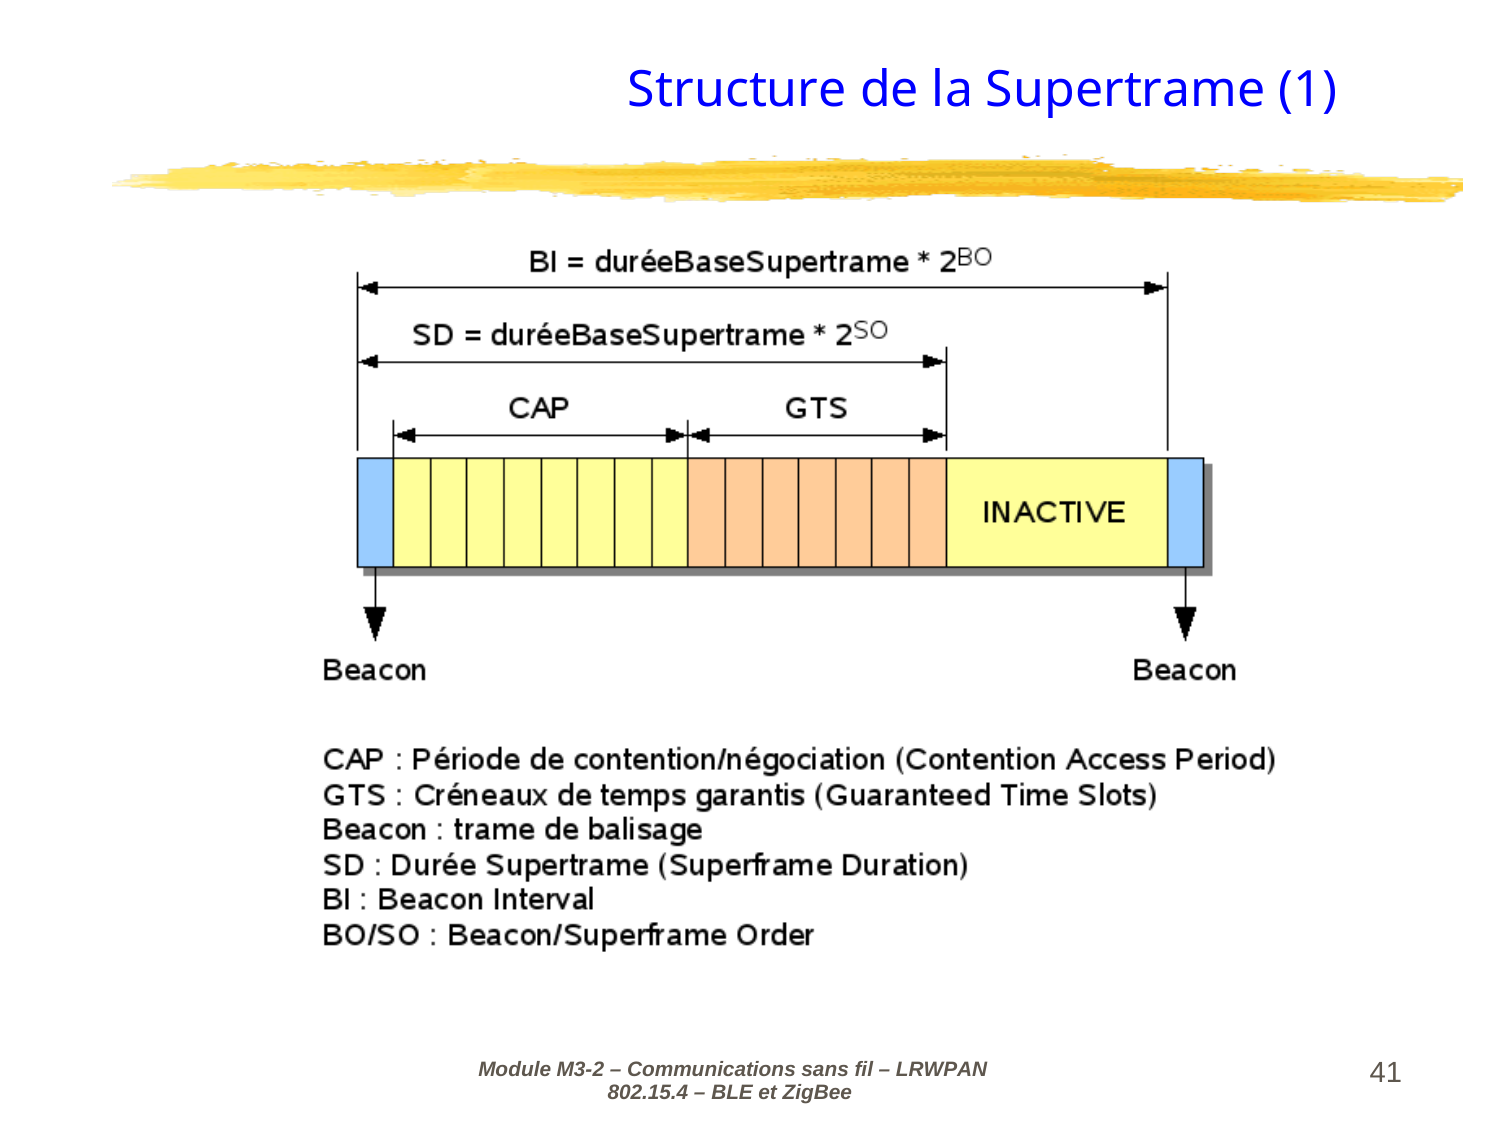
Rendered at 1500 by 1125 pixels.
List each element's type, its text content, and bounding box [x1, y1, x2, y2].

picture [305, 243, 1299, 965]
picture [112, 149, 1463, 213]
title Structure de la Supertrame (1) [62, 37, 1338, 138]
